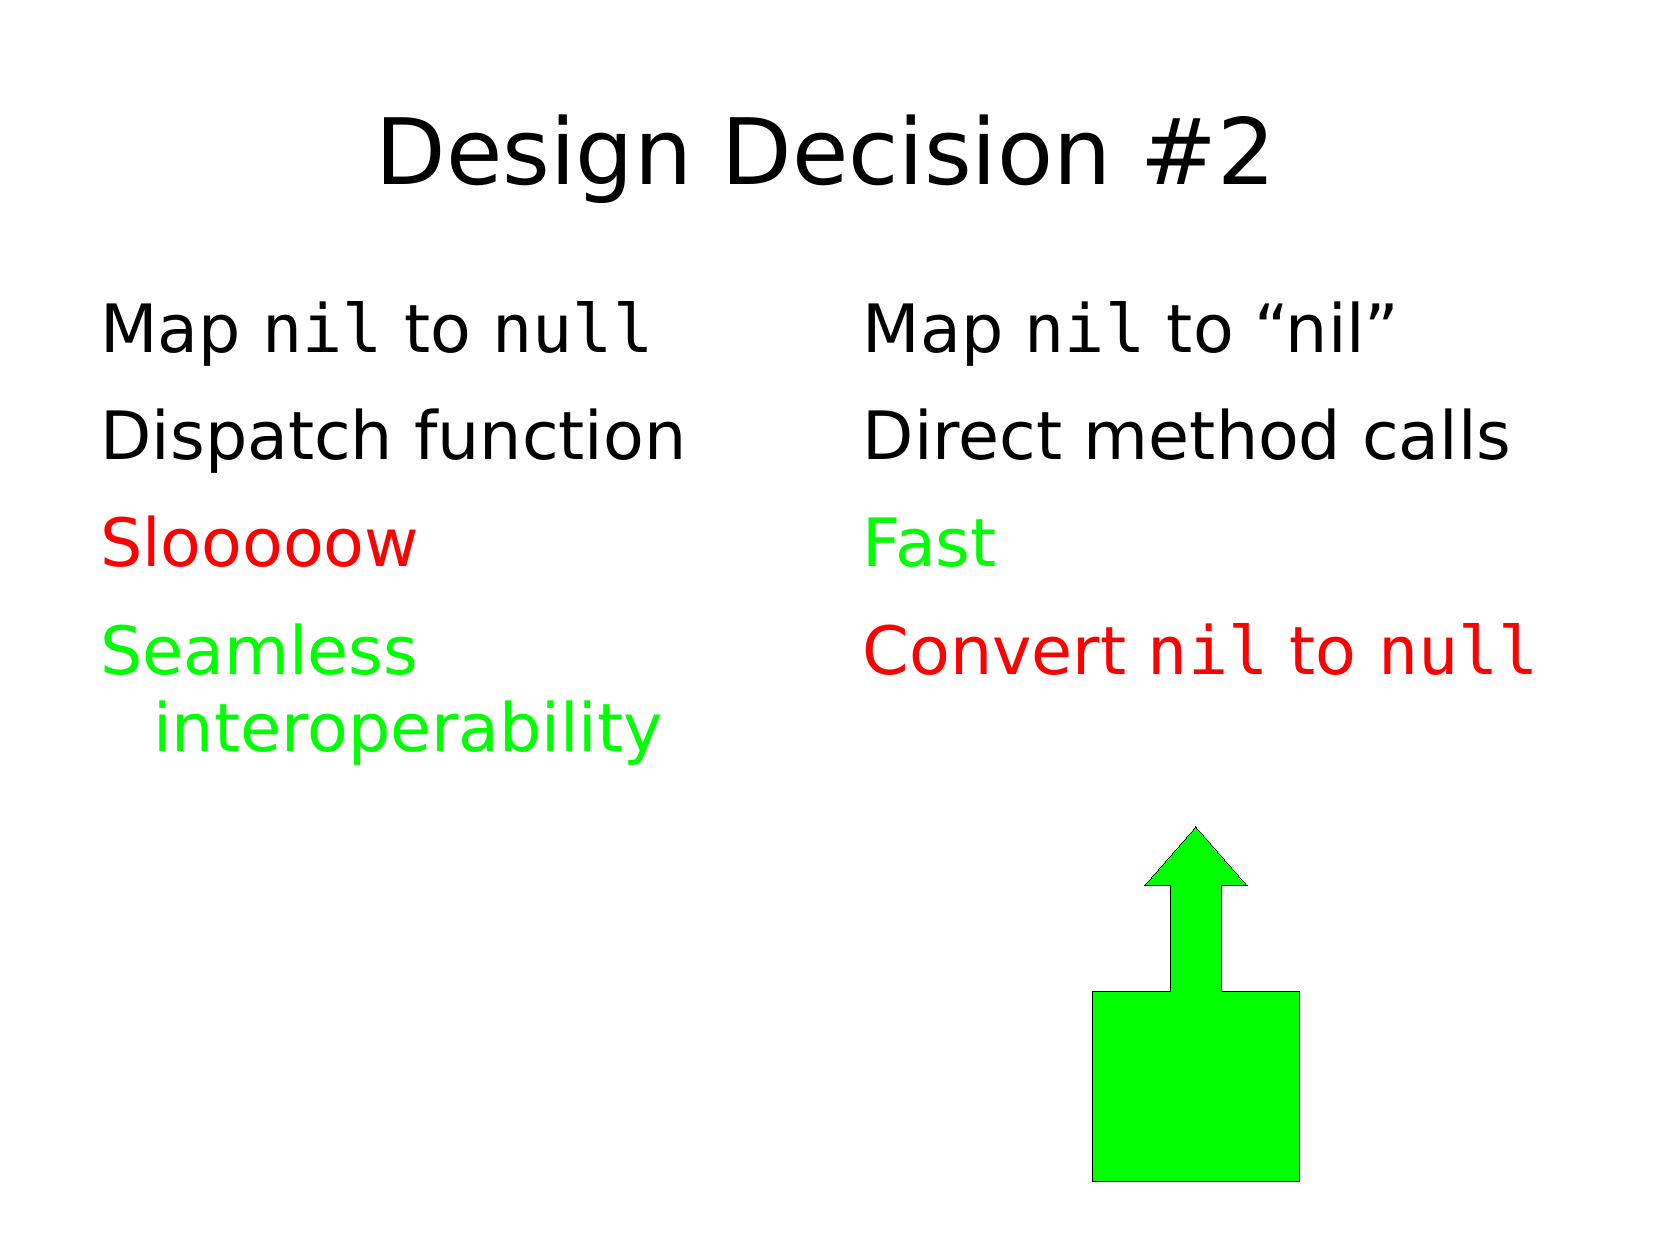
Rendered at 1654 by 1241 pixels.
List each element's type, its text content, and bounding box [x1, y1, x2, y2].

list Map nil to null Dispatch function Slooooow Seamless interoperability [82, 290, 809, 1094]
title Design Decision #2 [82, 49, 1571, 257]
list Map nil to “nil” Direct method calls Fast Convert nil to null [845, 290, 1572, 827]
text_box [1092, 826, 1300, 1182]
